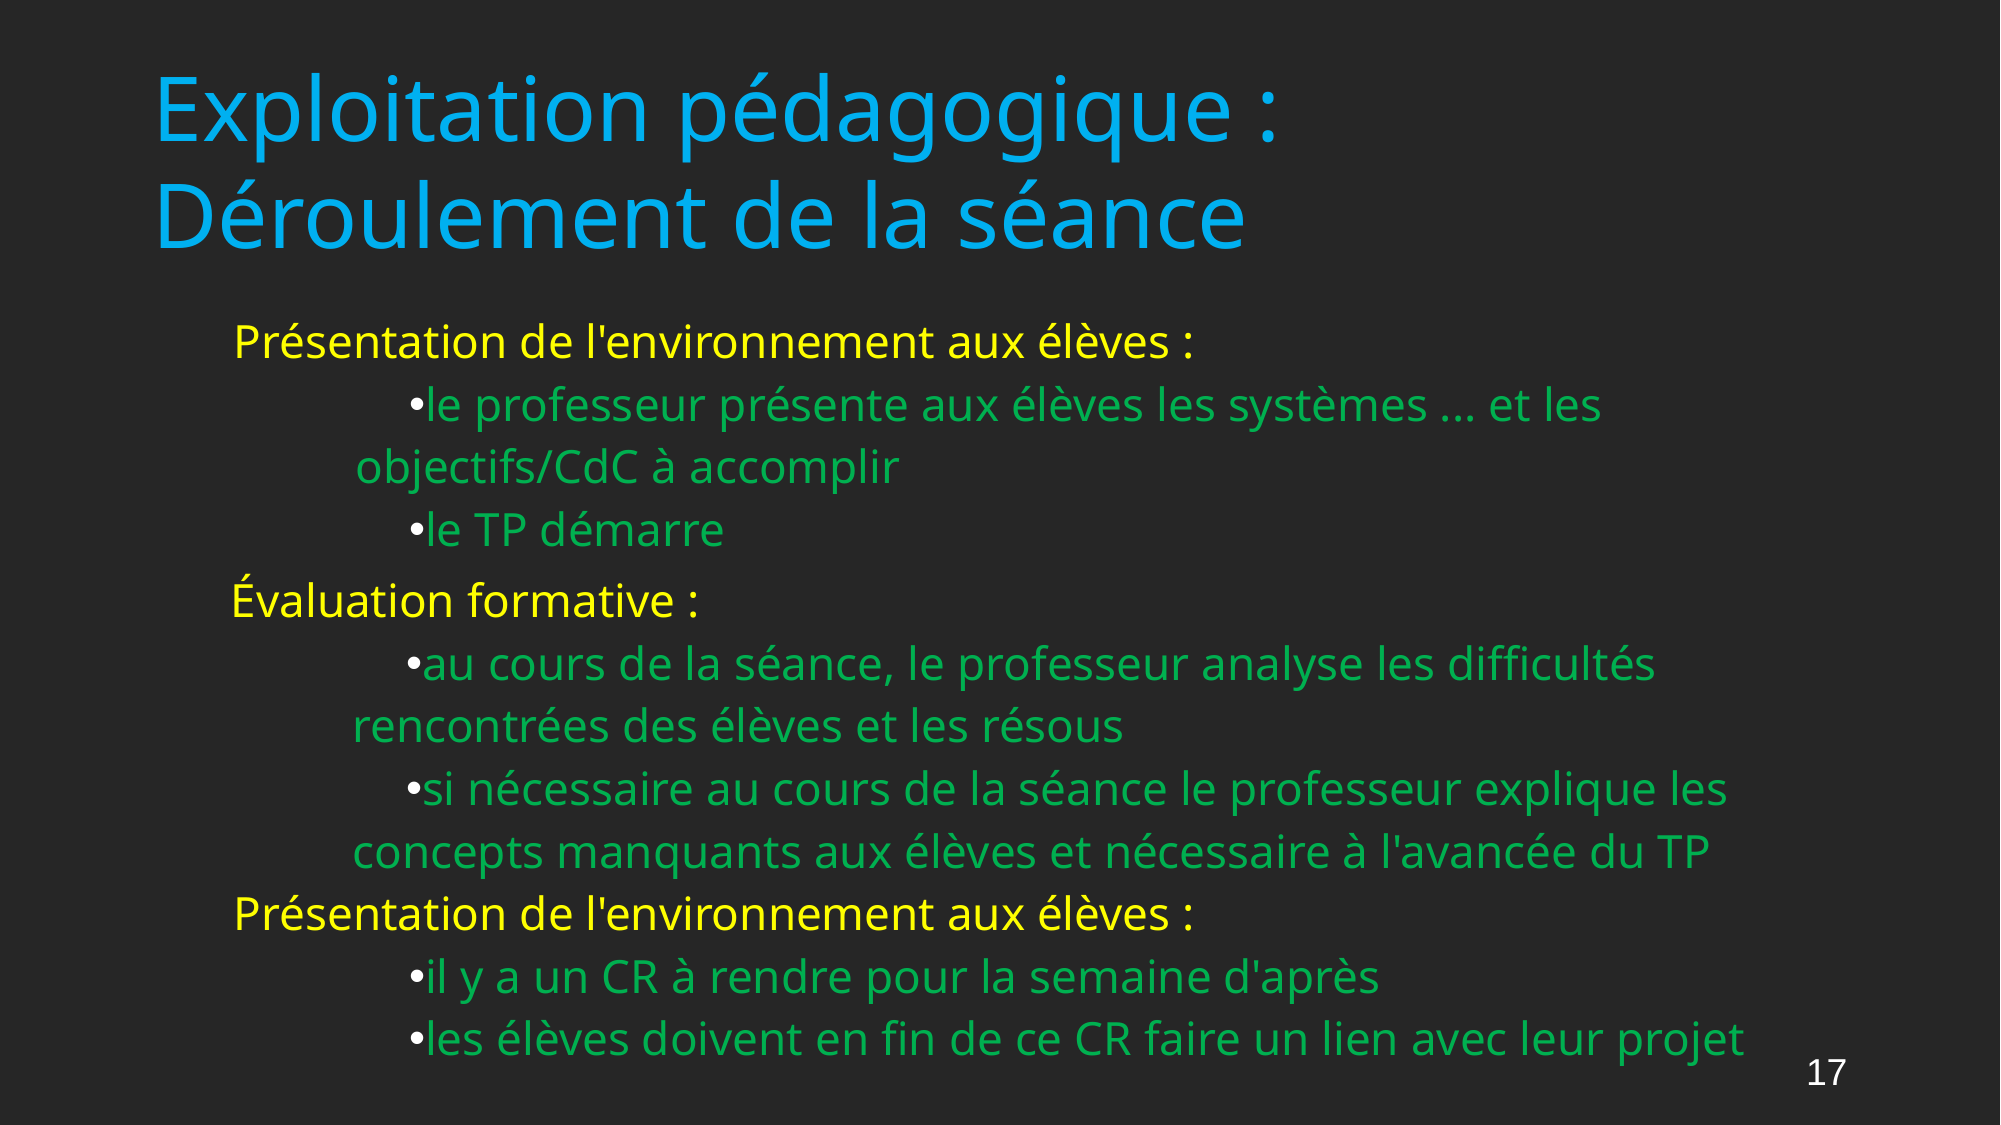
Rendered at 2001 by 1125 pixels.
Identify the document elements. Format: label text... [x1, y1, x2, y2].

text_box Présentation de l'environnement aux élèves : le professeur présente aux élèves les systèmes ... et les objectifs/CdC à accomplir le TP démarre [218, 302, 1855, 538]
text_box Présentation de l'environnement aux élèves : il y a un CR à rendre pour la semaine d'après les élèves doivent en fin de ce CR faire un lien avec leur projet [218, 874, 1872, 1055]
text_box [1412, 1055, 1863, 1103]
text_box Évaluation formative : au cours de la séance, le professeur analyse les difficultés rencontrées des élèves et les résous si nécessaire au cours de la séance le professeur explique les concepts manquants aux élèves et nécessaire à l'avancée du TP [215, 561, 1862, 852]
title Exploitation pédagogique : Déroulement de la séance [137, 59, 1863, 278]
